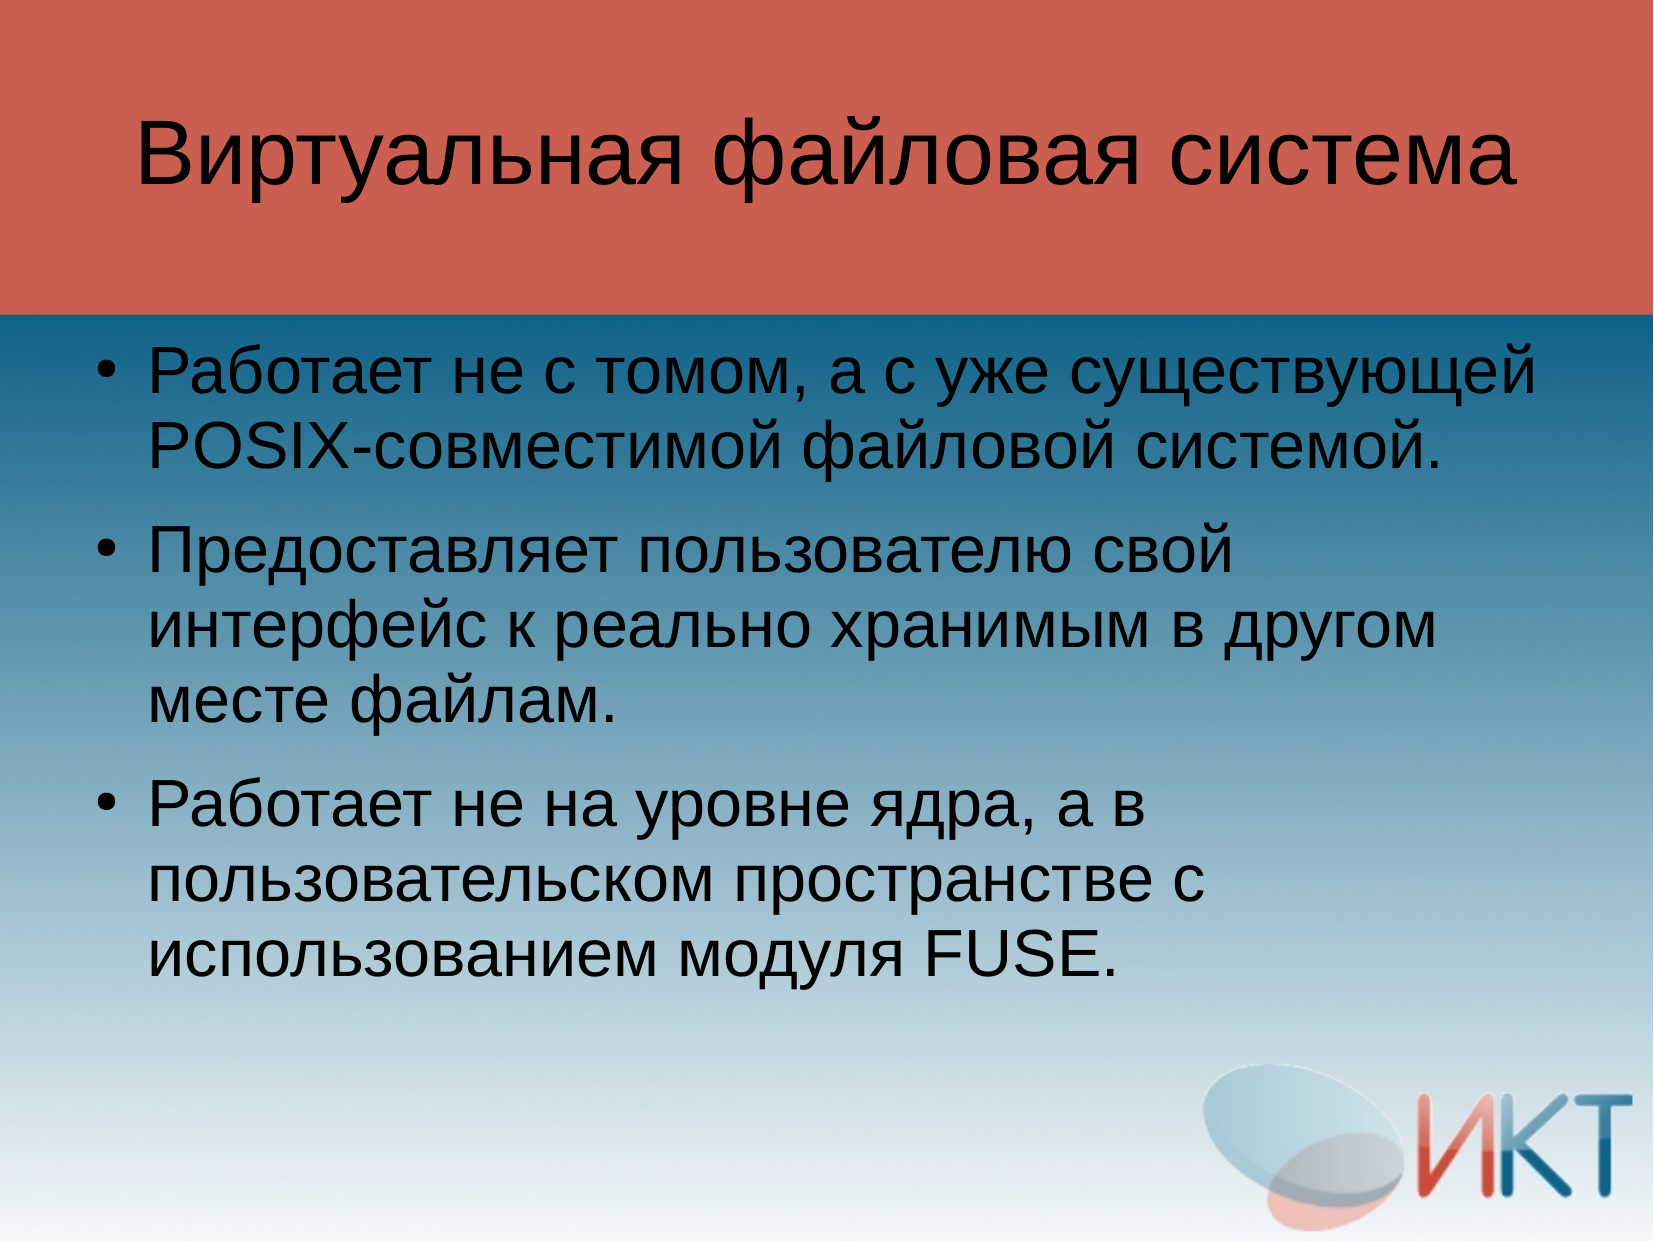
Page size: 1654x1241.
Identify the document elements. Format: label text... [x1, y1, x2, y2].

list Работает не с томом, а с уже существующей POSIX-совместимой файловой системой. Предоставляет пользователю свой интерфейс к реально хранимым в другом месте файлам. Работает не на уровне ядра, а в пользовательском пространстве с использованием модуля FUSE. [76, 333, 1565, 1152]
title Виртуальная файловая система [82, 49, 1571, 257]
picture [0, 0, 1653, 1241]
